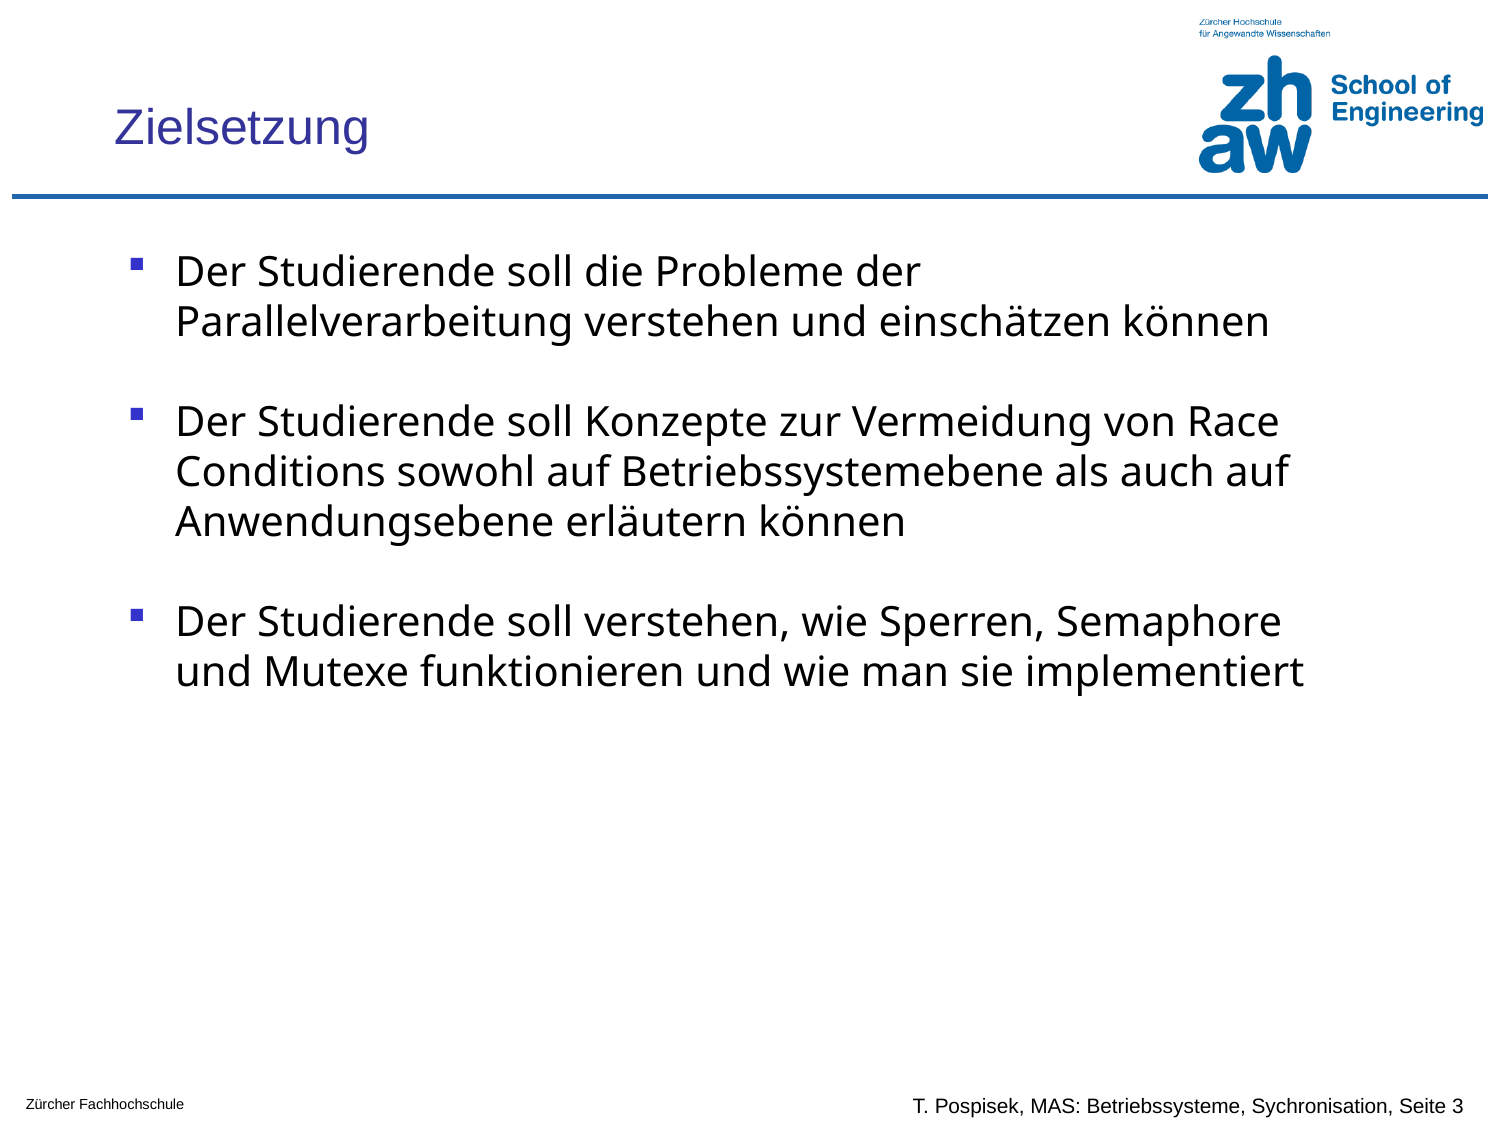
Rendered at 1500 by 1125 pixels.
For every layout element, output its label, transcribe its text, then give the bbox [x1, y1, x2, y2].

picture [1199, 19, 1483, 173]
title Zielsetzung [99, 50, 1379, 163]
text_box Der Studierende soll die Probleme der Parallelverarbeitung verstehen und einschätzen können Der Studierende soll Konzepte zur Vermeidung von Race Conditions sowohl auf Betriebssystemebene als auch auf Anwendungsebene erläutern können Der Studierende soll verstehen, wie Sperren, Semaphore und Mutexe funktionieren und wie man sie implementiert [112, 237, 1338, 750]
